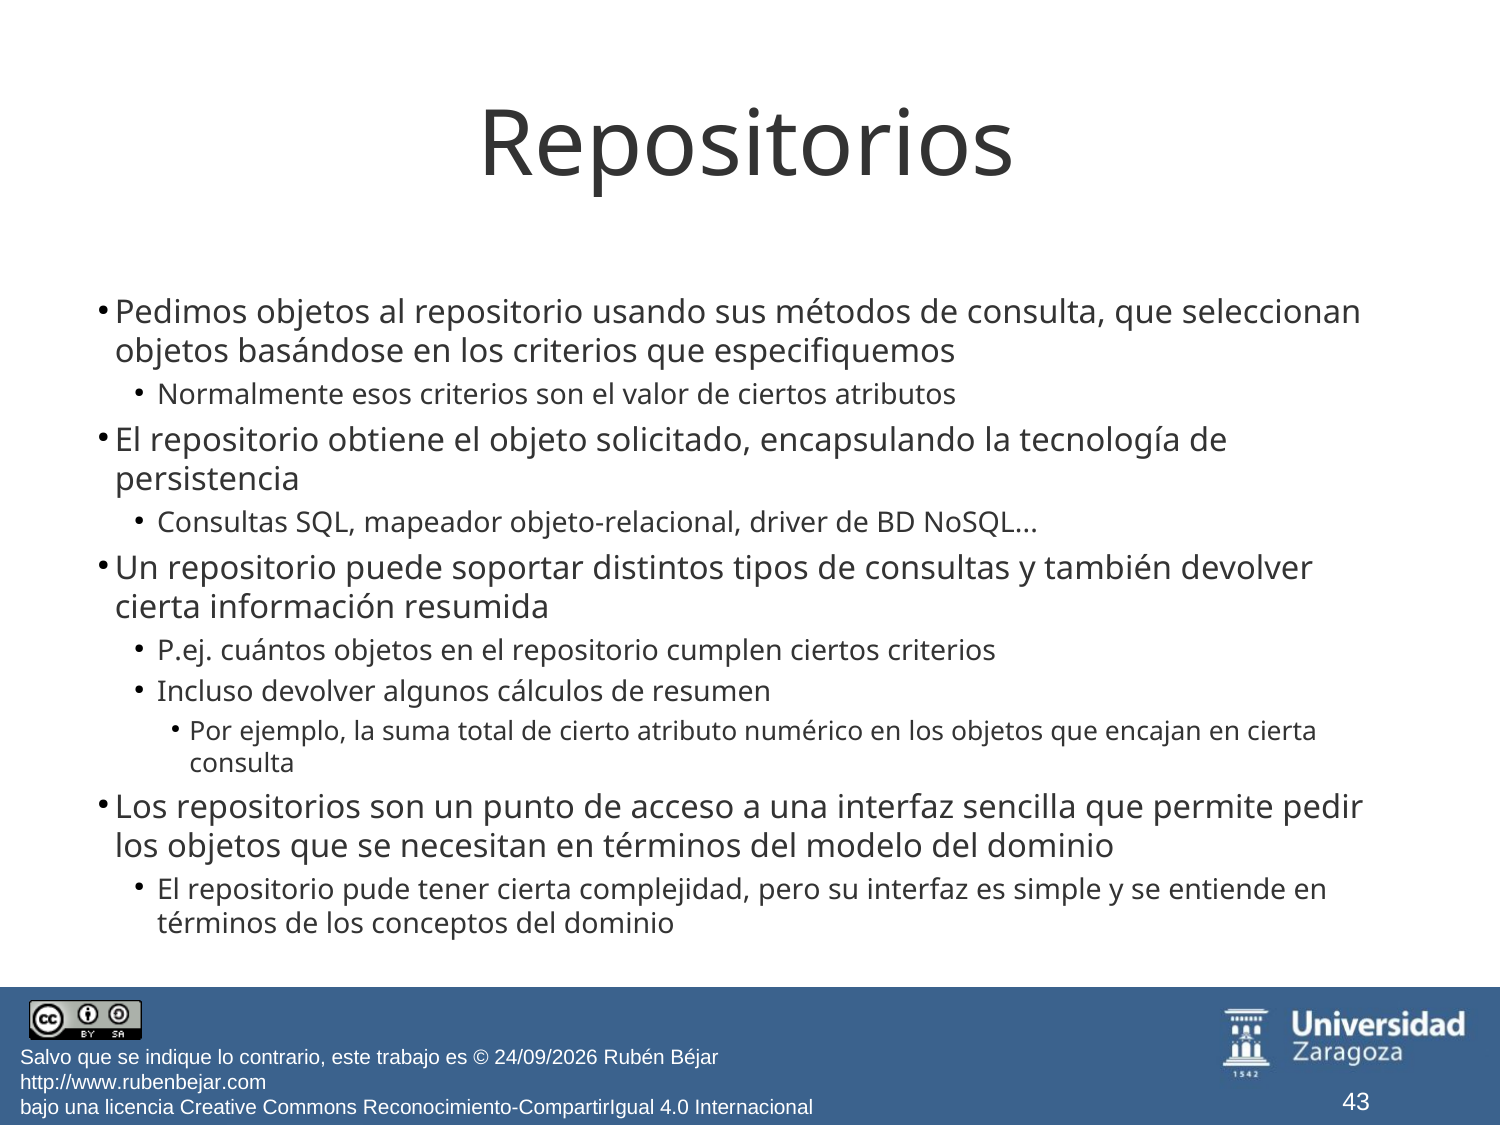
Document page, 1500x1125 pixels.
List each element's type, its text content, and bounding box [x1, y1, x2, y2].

picture [0, 987, 1500, 1125]
list Pedimos objetos al repositorio usando sus métodos de consulta, que seleccionan objetos basándose en los criterios que especifiquemos Normalmente esos criterios son el valor de ciertos atributos El repositorio obtiene el objeto solicitado, encapsulando la tecnología de persistencia Consultas SQL, mapeador objeto-relacional, driver de BD NoSQL... Un repositorio puede soportar distintos tipos de consultas y también devolver cierta información resumida P.ej. cuántos objetos en el repositorio cumplen ciertos criterios Incluso devolver algunos cálculos de resumen Por ejemplo, la suma total de cierto atributo numérico en los objetos que encajan en cierta consulta Los repositorios son un punto de acceso a una interfaz sencilla que permite pedir los objetos que se necesitan en términos del modelo del dominio El repositorio pude tener cierta complejidad, pero su interfaz es simple y se entiende en términos de los conceptos del dominio [82, 283, 1418, 957]
title Repositorios [74, 21, 1420, 257]
